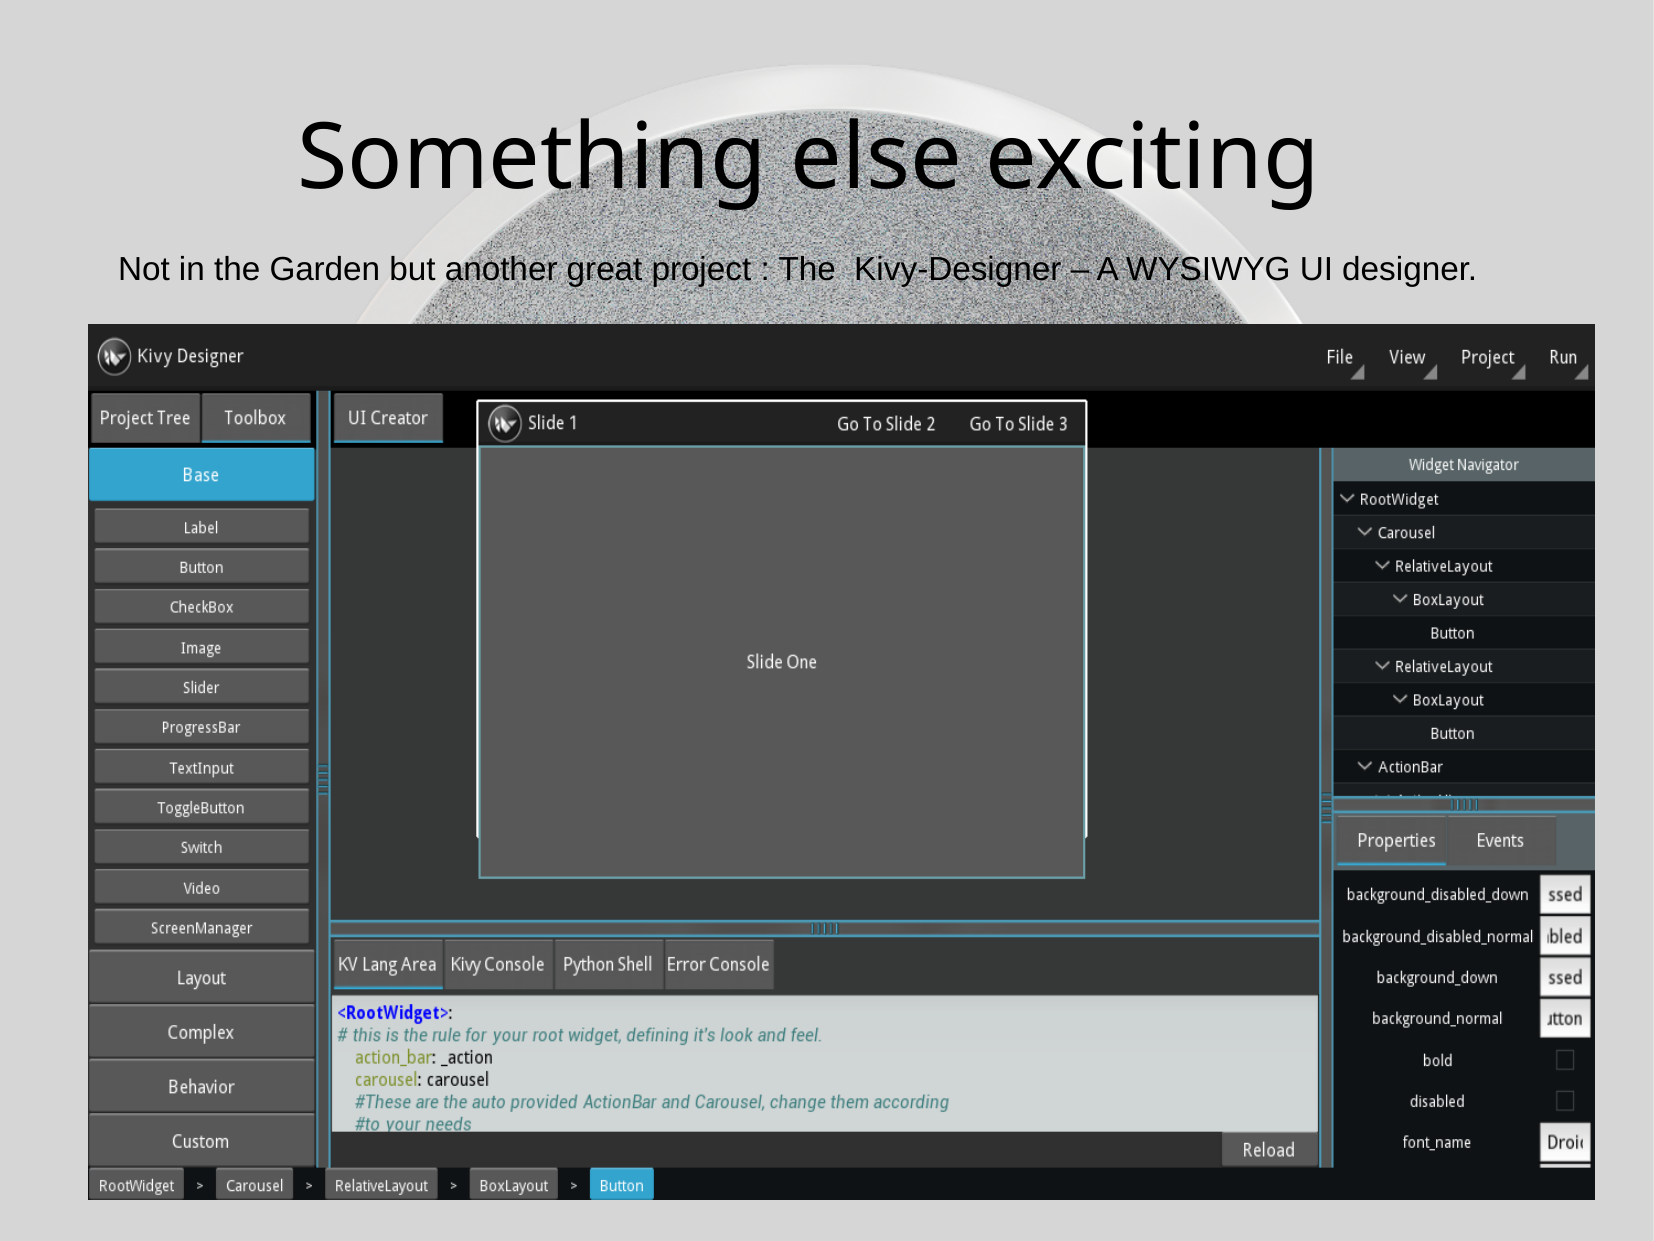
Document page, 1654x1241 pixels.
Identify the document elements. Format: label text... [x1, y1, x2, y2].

picture [0, 0, 1654, 1241]
title Something else exciting [82, 49, 1536, 257]
list Not in the Garden but another great project : The Kivy-Designer – A WYSIWYG UI designer. [118, 250, 1506, 324]
